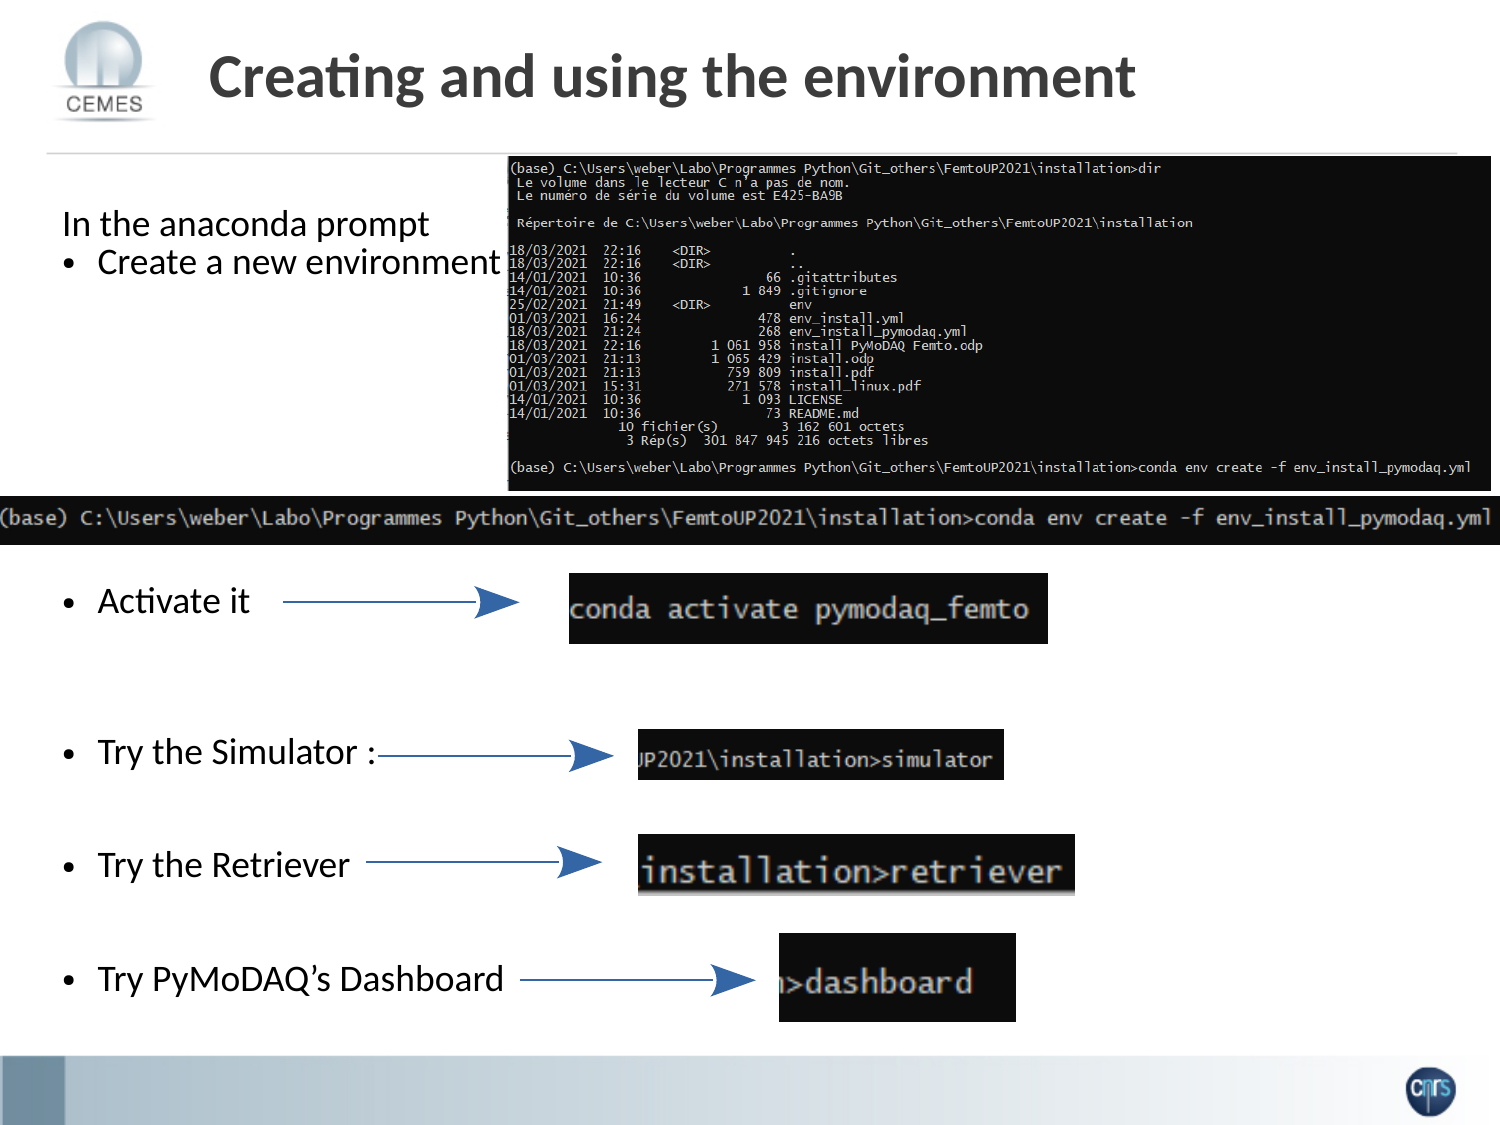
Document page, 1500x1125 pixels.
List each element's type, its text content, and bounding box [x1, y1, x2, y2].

text_box Creating and using the environment [194, 7, 1425, 138]
text_box In the anaconda prompt Create a new environment Activate it Try the Simulator : Try the Retriever Try PyMoDAQ’s Dashboard [47, 545, 851, 1046]
picture [0, 0, 1500, 1125]
text_box In the anaconda prompt Create a new environment Activate it Try the Simulator : Try the Retriever Try PyMoDAQ’s Dashboard [47, 200, 851, 496]
